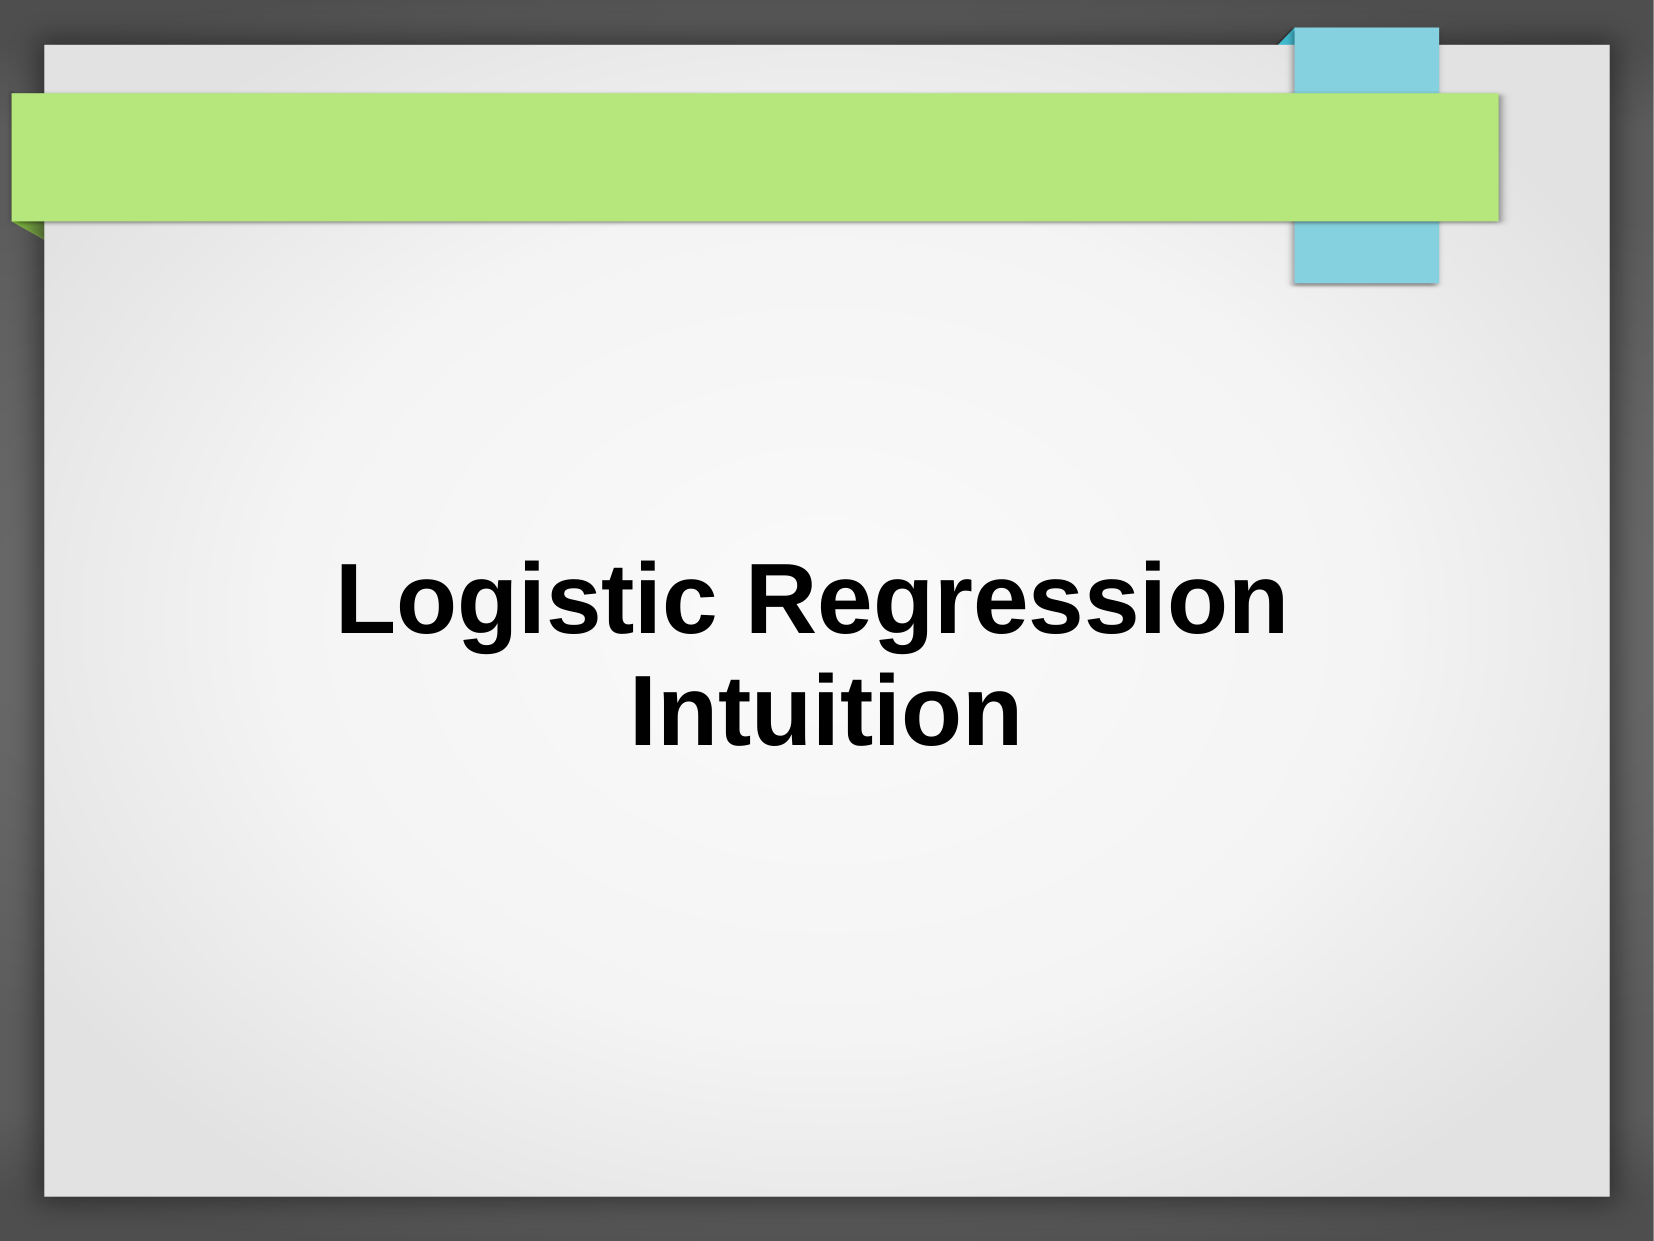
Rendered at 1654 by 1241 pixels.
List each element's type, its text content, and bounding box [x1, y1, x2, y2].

picture [0, 0, 1654, 1241]
text_box Logistic Regression Intuition [82, 295, 1571, 1015]
